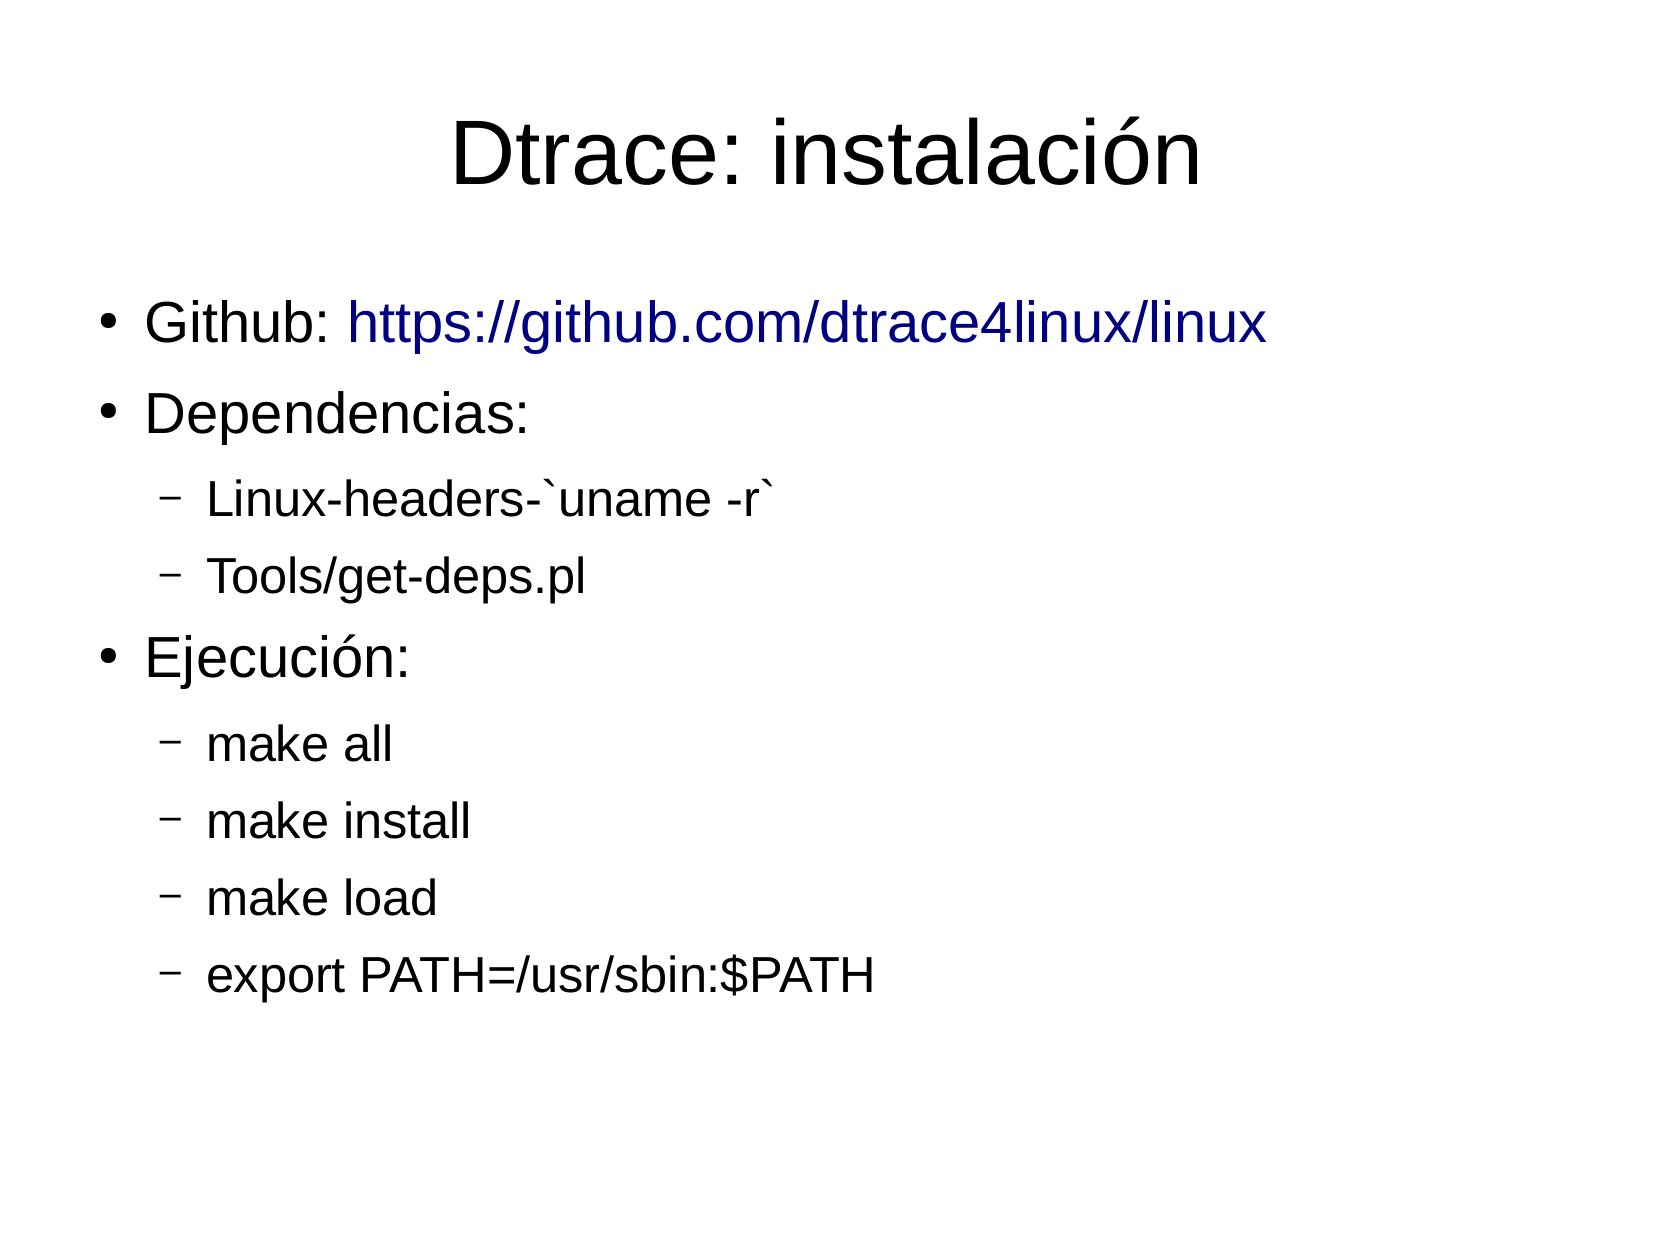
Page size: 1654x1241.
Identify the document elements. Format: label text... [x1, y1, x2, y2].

list Github: https://github.com/dtrace4linux/linux Dependencias: Linux-headers-`uname -r` Tools/get-deps.pl Ejecución: make all make install make load export PATH=/usr/sbin:$PATH [82, 290, 1571, 1010]
title Dtrace: instalación [82, 49, 1571, 257]
